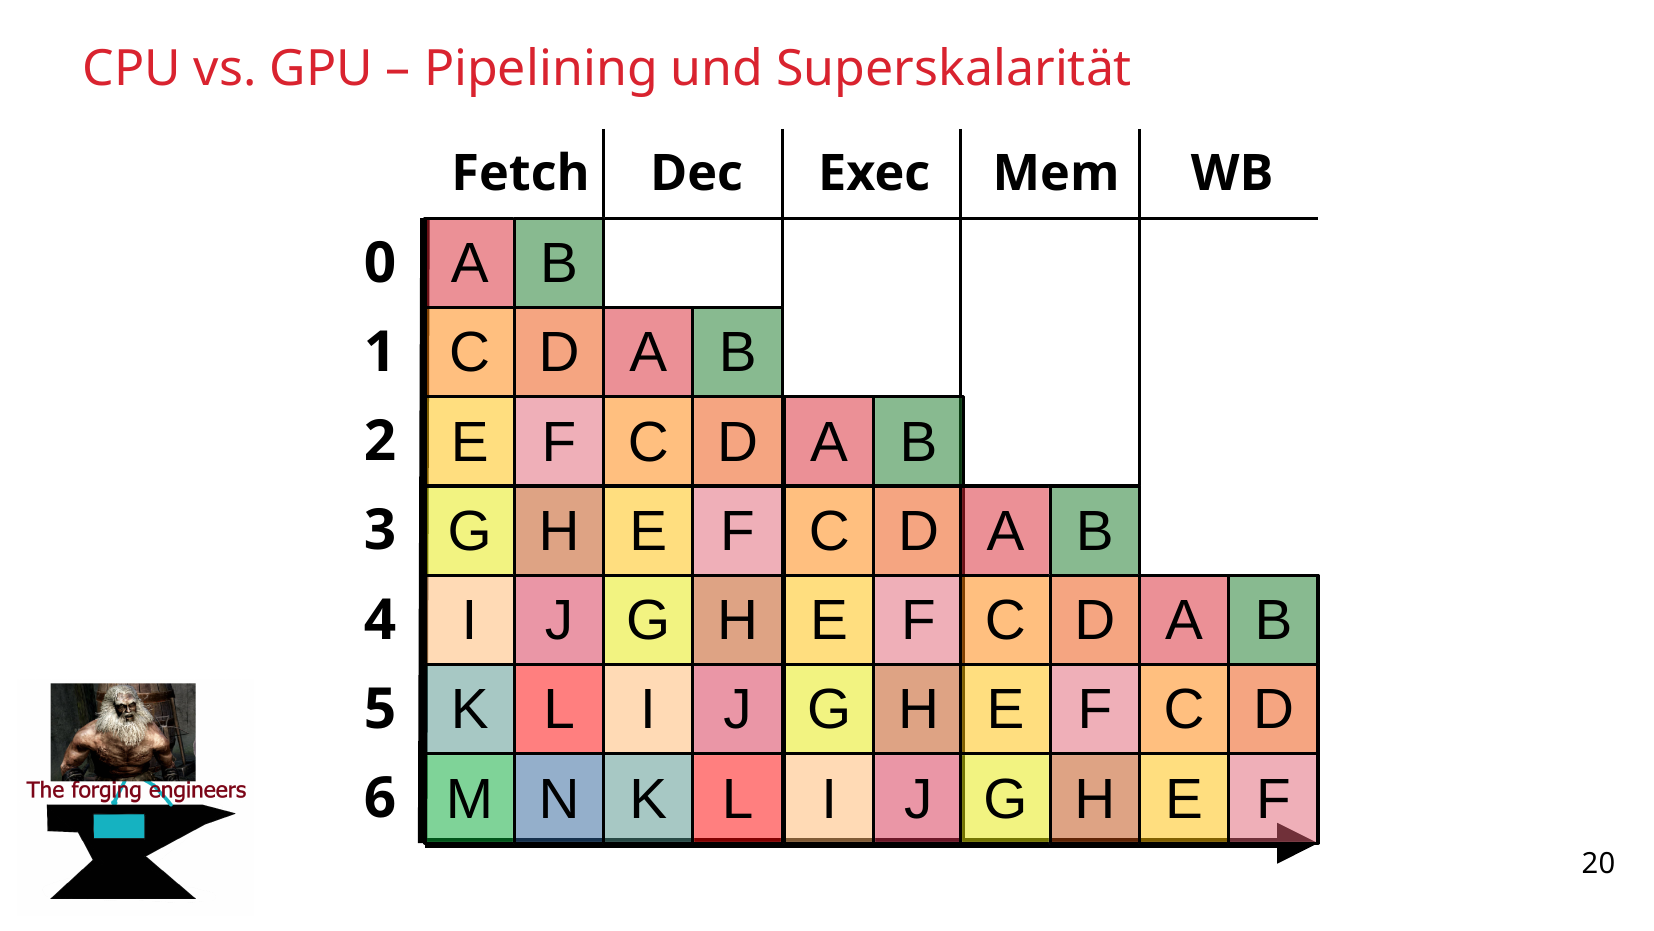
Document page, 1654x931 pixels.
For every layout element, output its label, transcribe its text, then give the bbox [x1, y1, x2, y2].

title CPU vs. GPU – Pipelining und Superskalarität [82, 37, 1571, 95]
picture [17, 38, 1409, 931]
